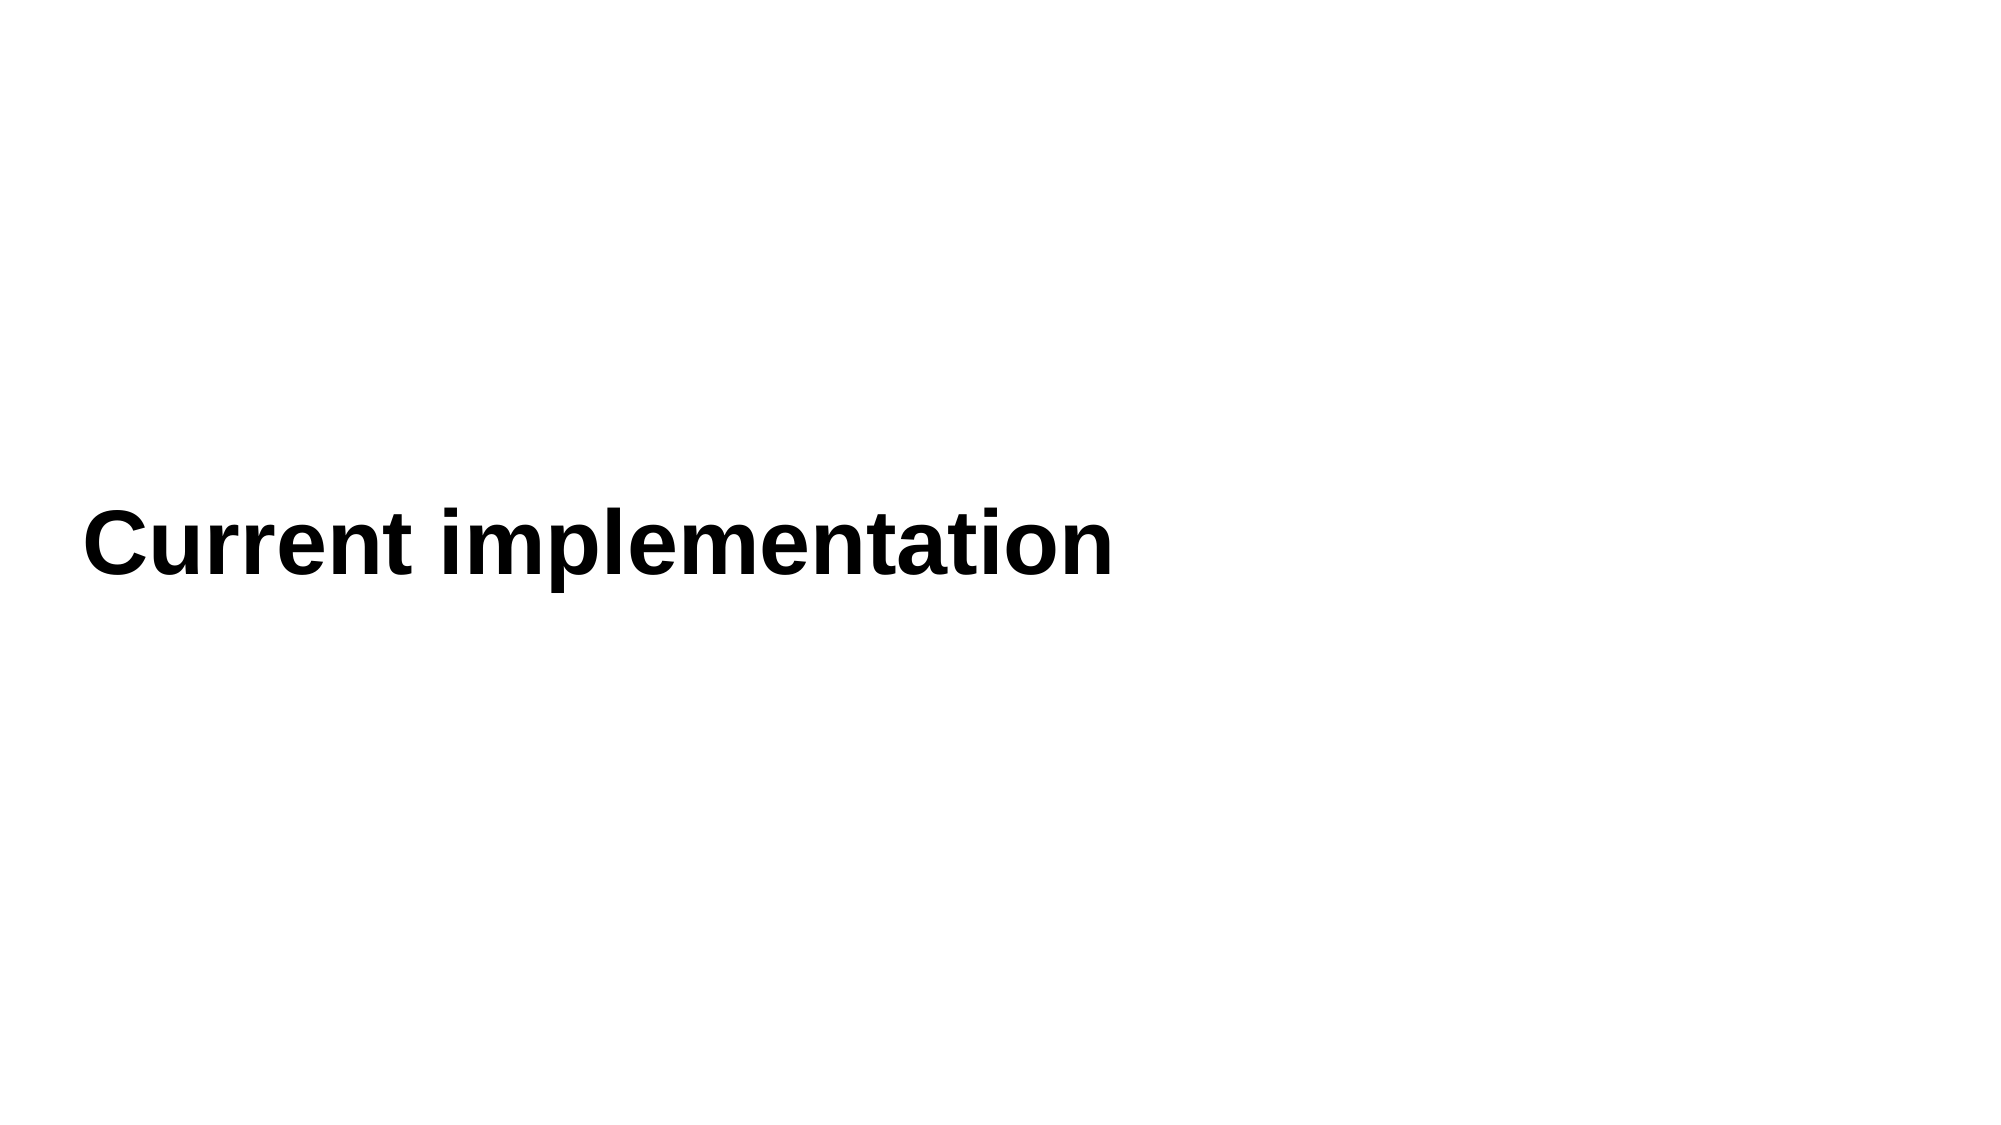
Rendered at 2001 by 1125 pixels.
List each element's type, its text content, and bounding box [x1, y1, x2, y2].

title Current implementation [82, 506, 1918, 619]
